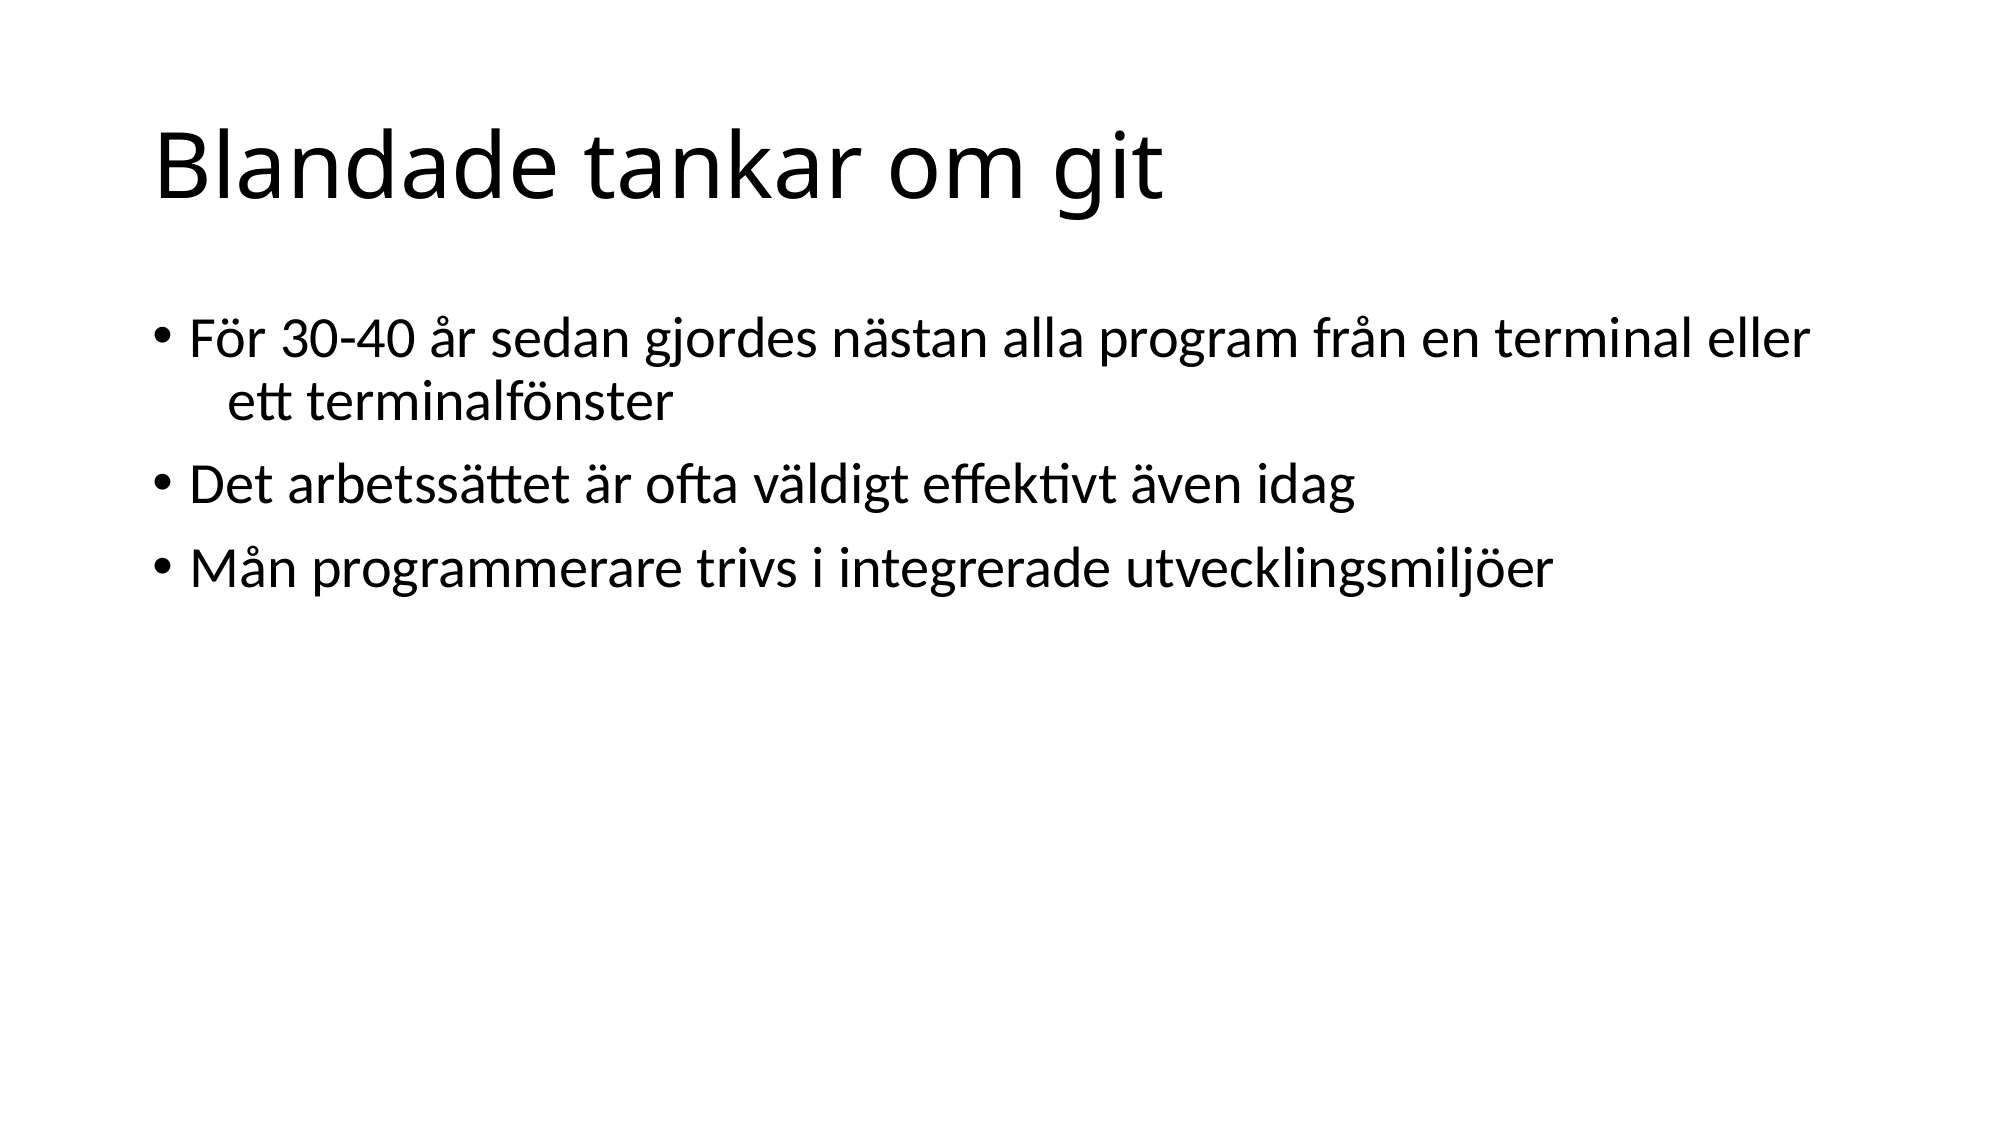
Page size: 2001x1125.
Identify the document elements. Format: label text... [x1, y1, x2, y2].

title Blandade tankar om git [137, 59, 1863, 278]
list För 30-40 år sedan gjordes nästan alla program från en terminal eller ett terminalfönster Det arbetssättet är ofta väldigt effektivt även idag Mån programmerare trivs i integrerade utvecklingsmiljöer [137, 299, 1863, 1014]
